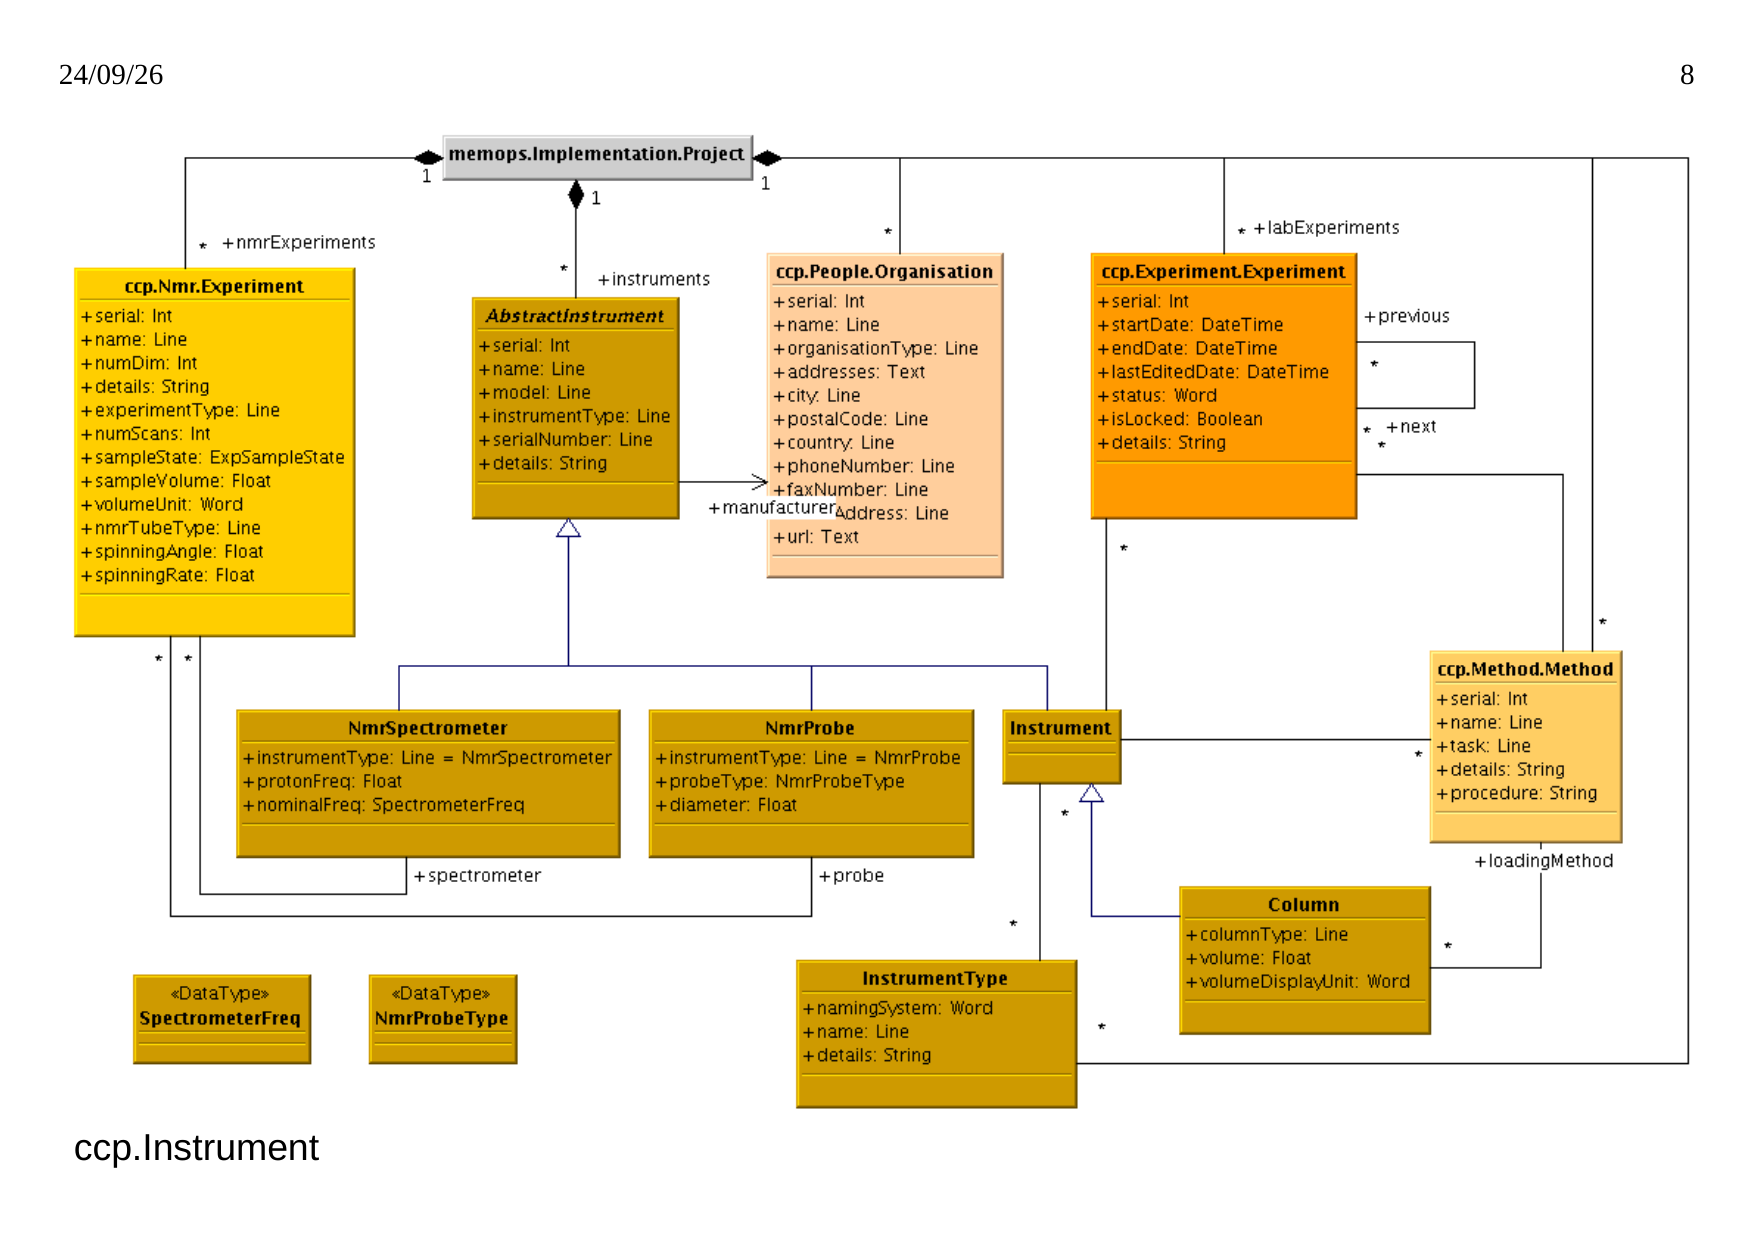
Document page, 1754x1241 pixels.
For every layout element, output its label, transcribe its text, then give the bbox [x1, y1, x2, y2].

text_box ccp.Instrument [59, 1119, 290, 1182]
picture [67, 128, 1704, 1122]
